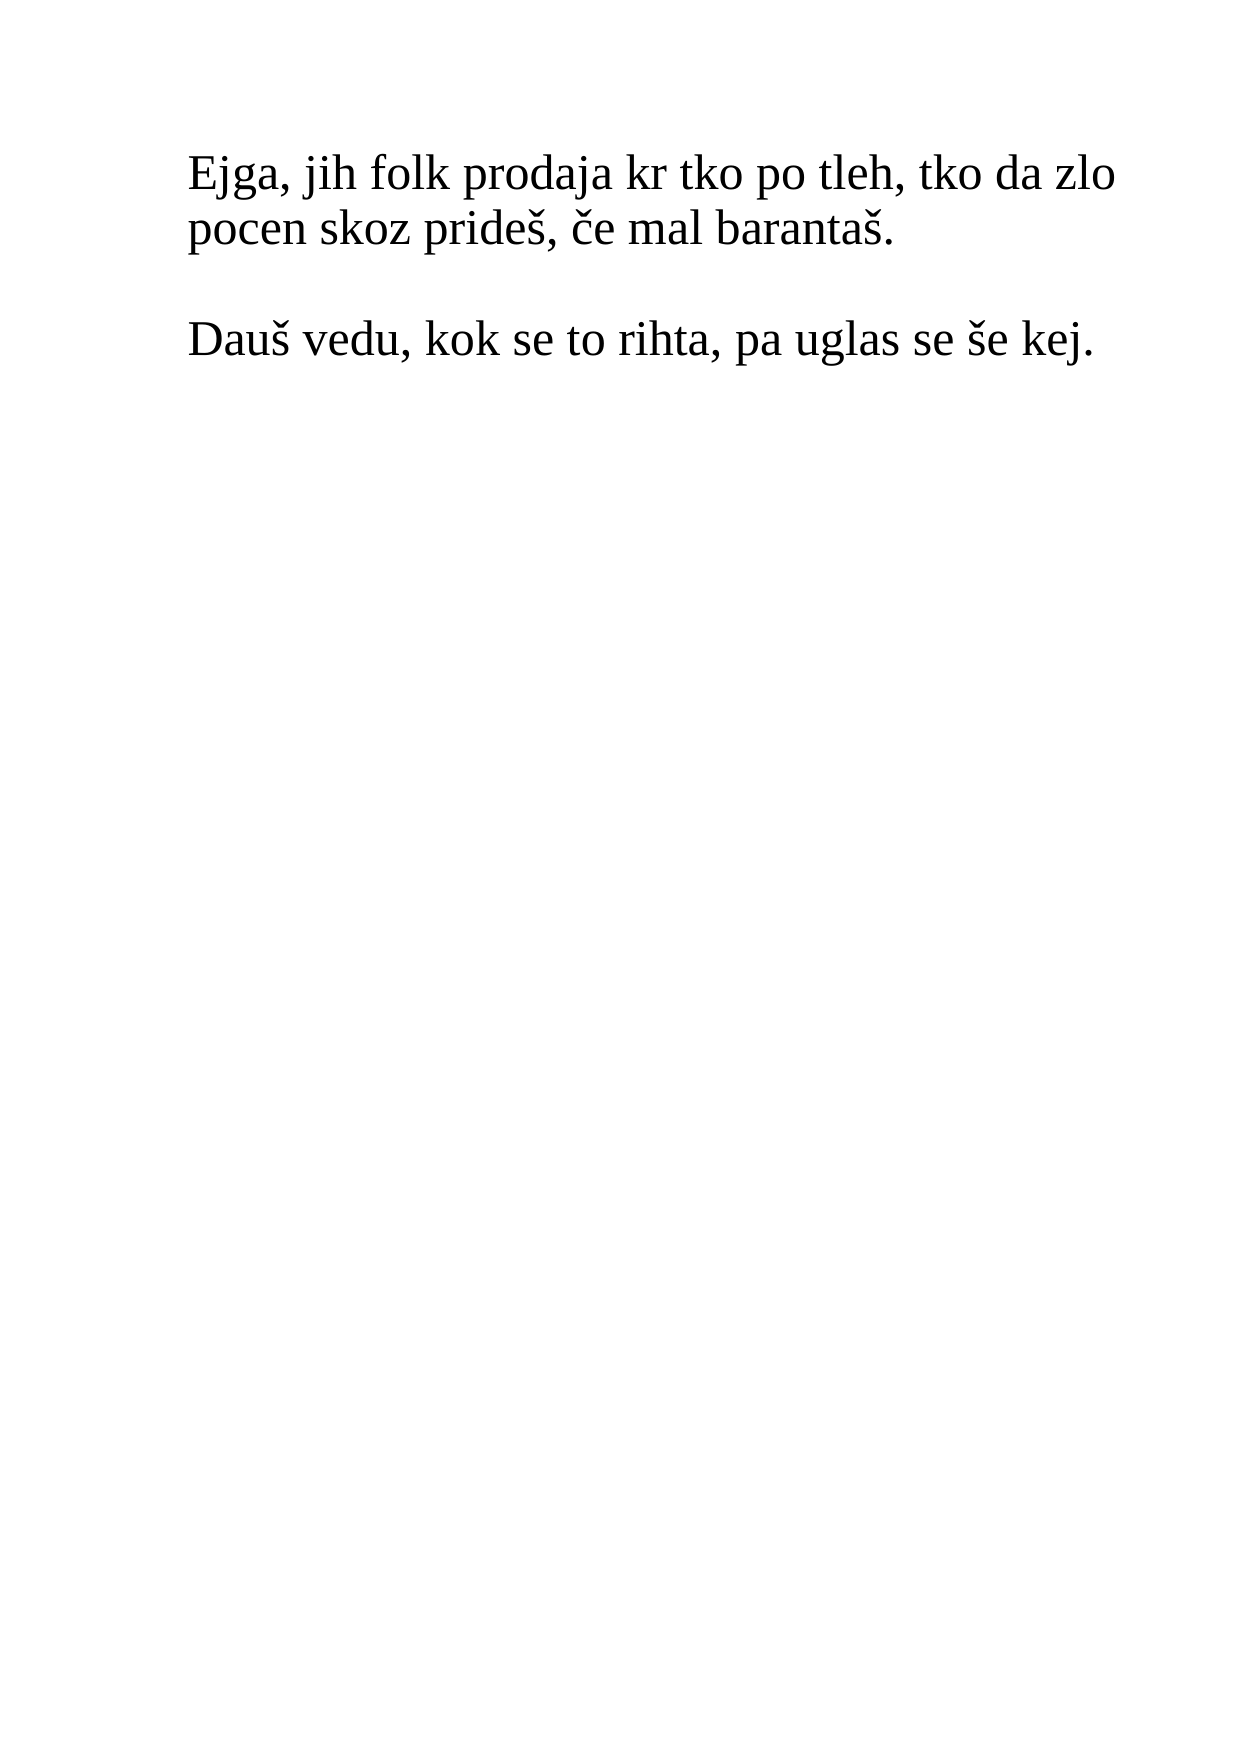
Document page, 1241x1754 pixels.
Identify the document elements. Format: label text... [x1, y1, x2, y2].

text_box Ejga, jih folk prodaja kr tko po tleh, tko da zlo pocen skoz prideš, če mal barantaš. Dauš vedu, kok se to rihta, pa uglas se še kej. [187, 144, 1162, 990]
